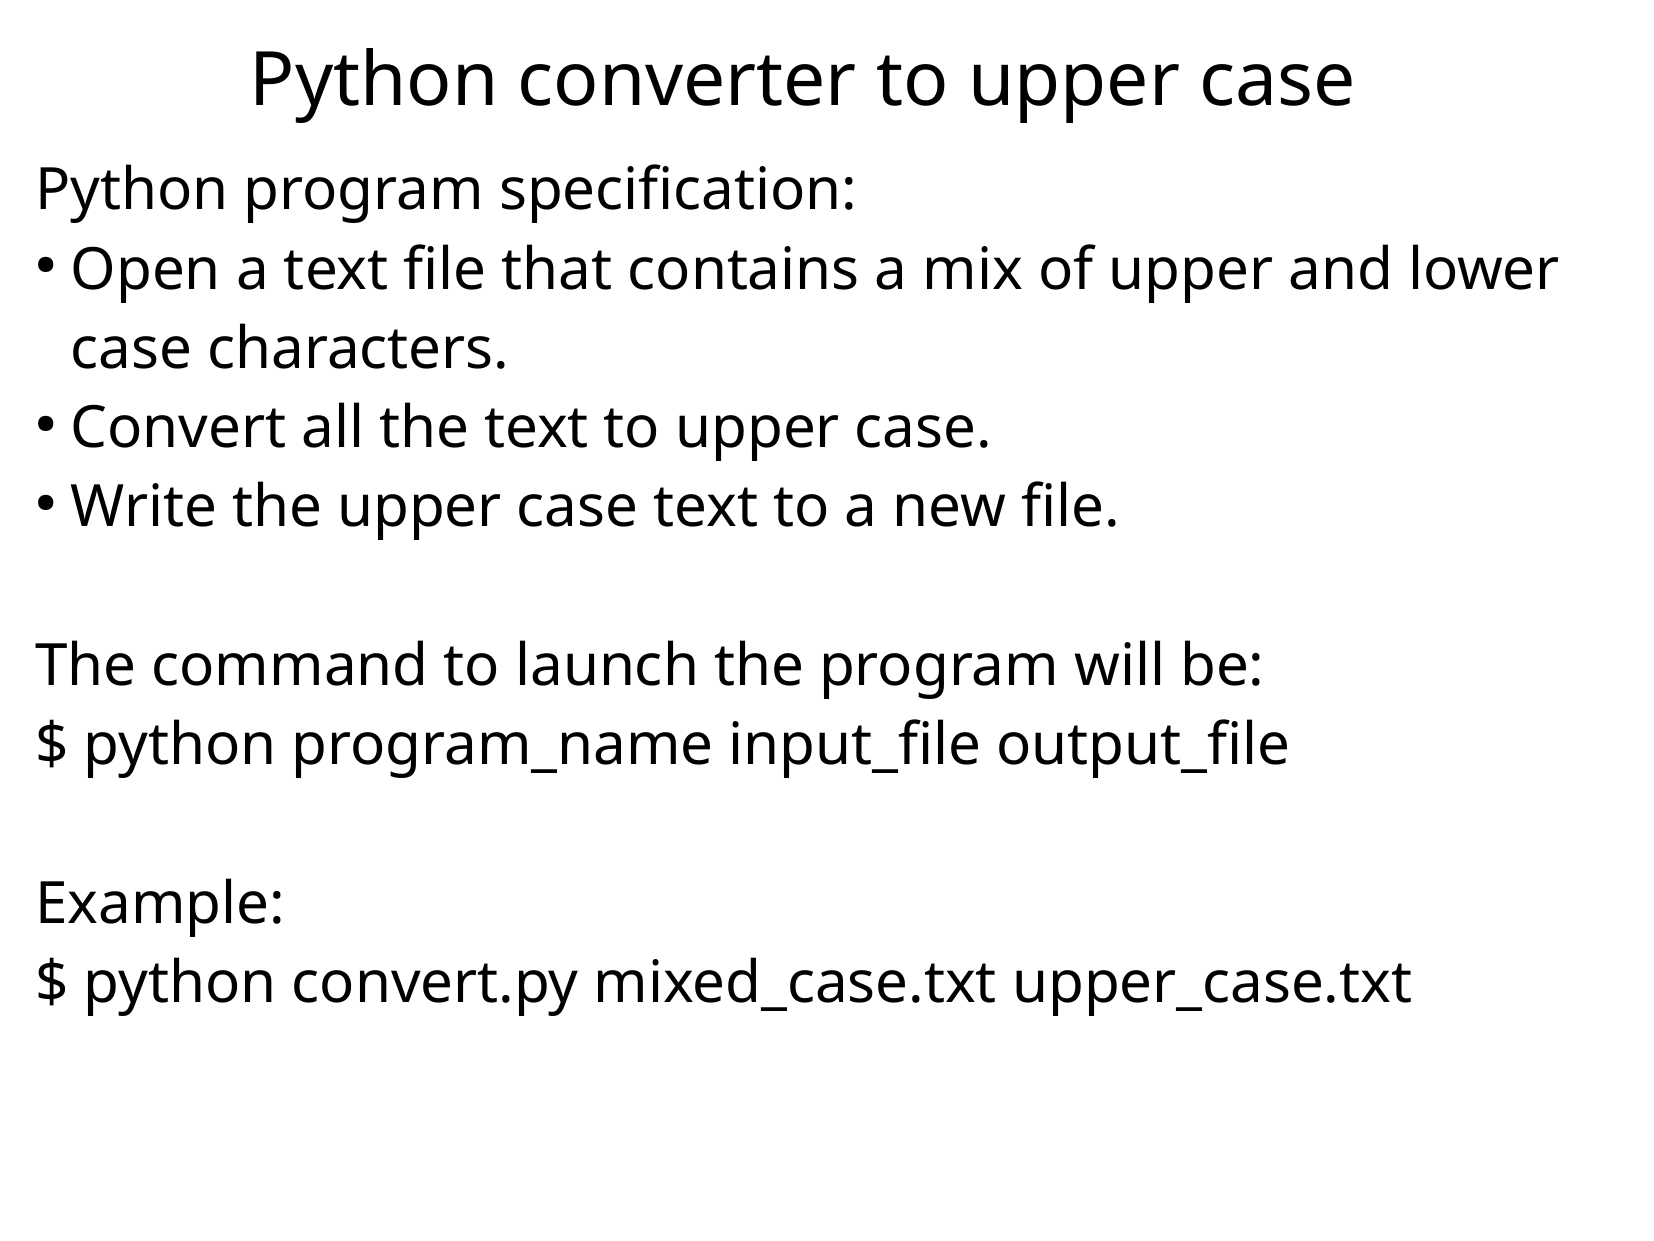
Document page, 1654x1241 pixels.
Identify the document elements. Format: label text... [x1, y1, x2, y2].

title Python converter to upper case [59, 35, 1548, 118]
subtitle Python program specification: Open a text file that contains a mix of upper and lower case characters. Convert all the text to upper case. Write the upper case text to a new file. The command to launch the program will be: $ python program_name input_file output_file Example: $ python convert.py mixed_case.txt upper_case.txt [35, 147, 1607, 957]
